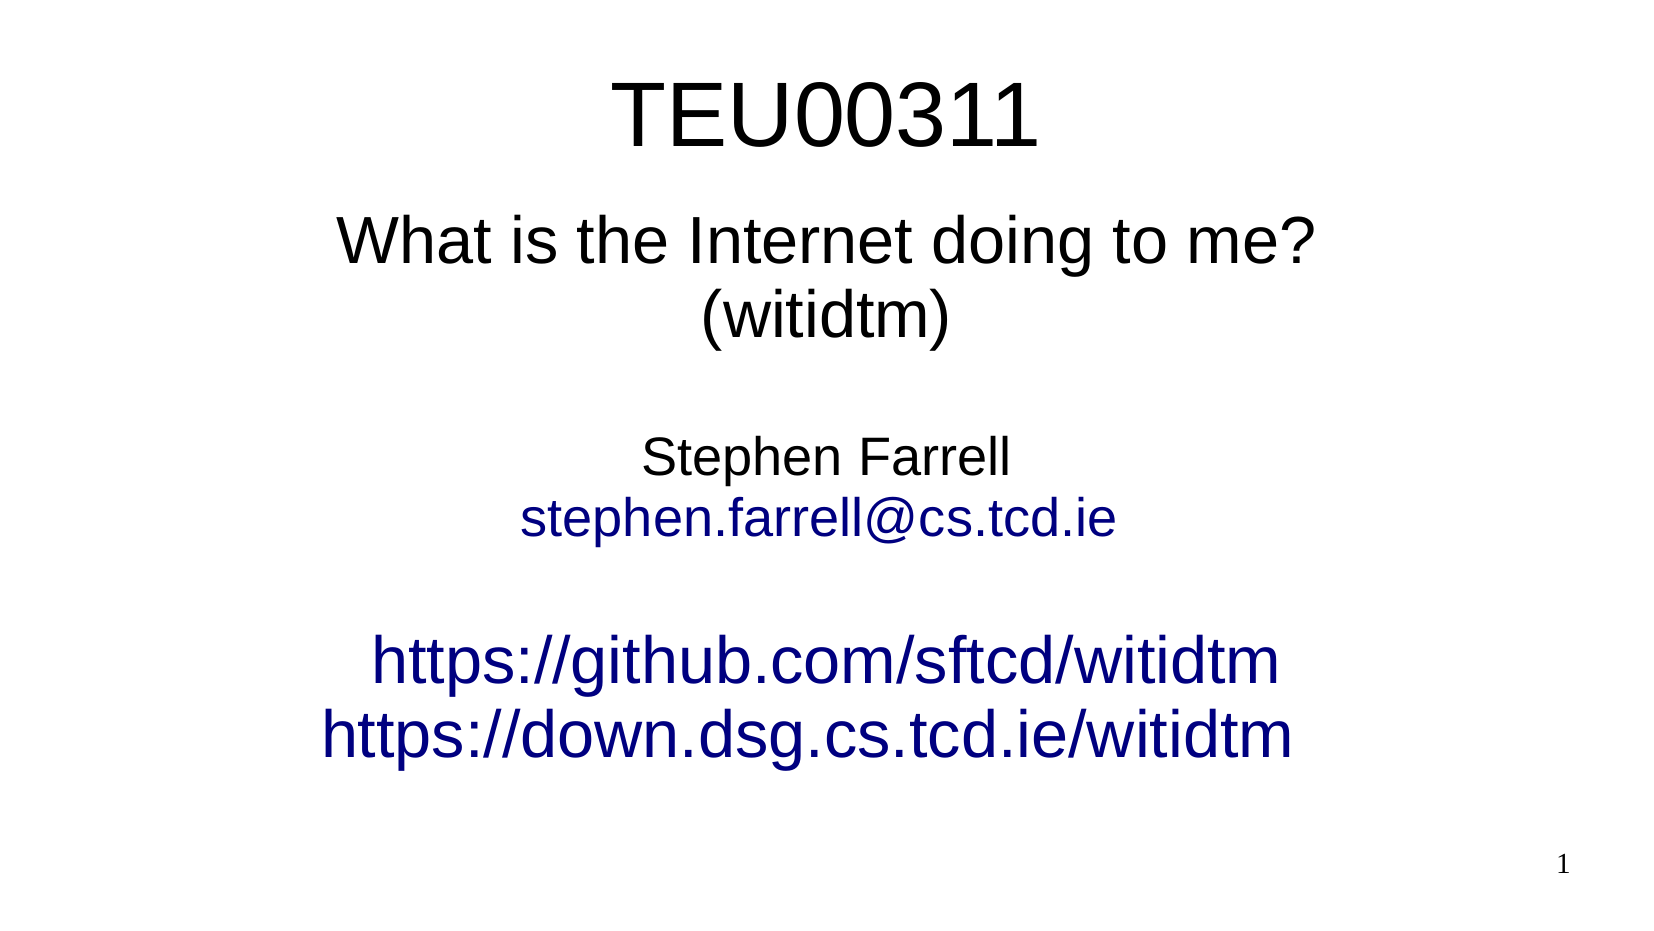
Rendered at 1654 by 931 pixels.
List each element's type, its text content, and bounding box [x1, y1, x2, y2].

title TEU00311 [82, 37, 1571, 193]
subtitle What is the Internet doing to me? (witidtm) Stephen Farrell stephen.farrell@cs.tcd.ie https://github.com/sftcd/witidtm https://down.dsg.cs.tcd.ie/witidtm [82, 202, 1571, 773]
